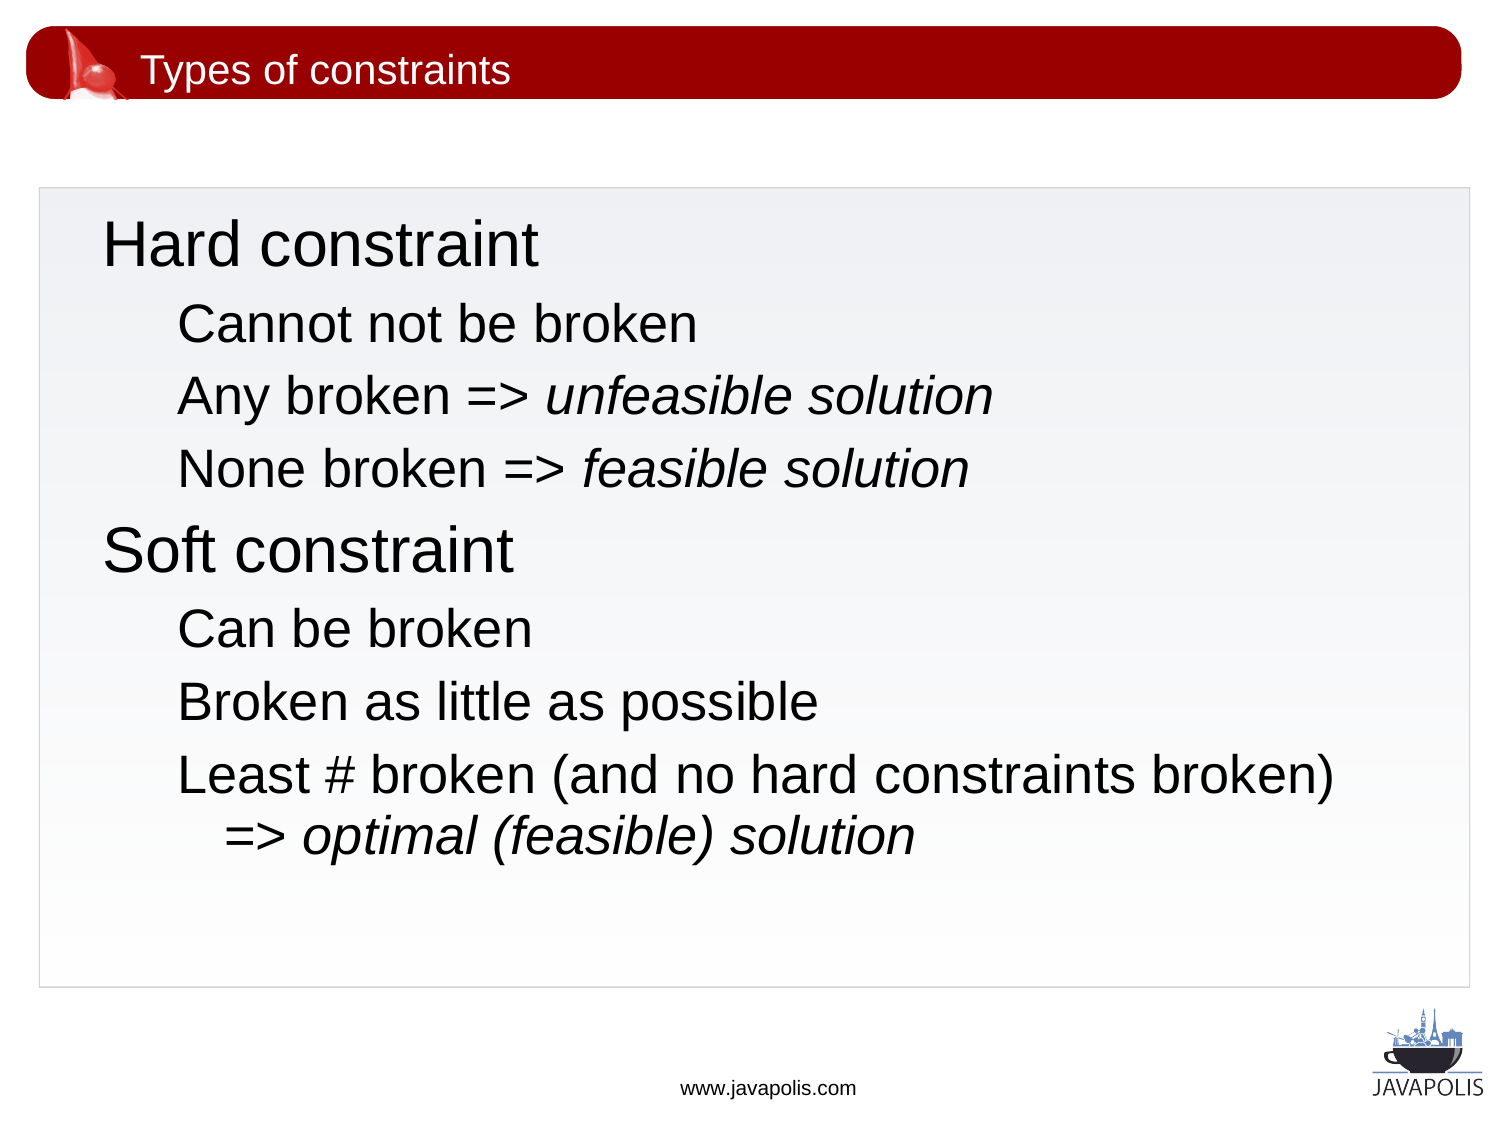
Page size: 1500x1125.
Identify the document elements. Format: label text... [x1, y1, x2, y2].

title Types of constraints [125, 0, 1450, 101]
list Hard constraint Cannot not be broken Any broken => unfeasible solution None broken => feasible solution Soft constraint Can be broken Broken as little as possible Least # broken (and no hard constraints broken) => optimal (feasible) solution [87, 199, 1426, 1125]
picture [1426, 1006, 1500, 1125]
picture [62, 28, 125, 100]
